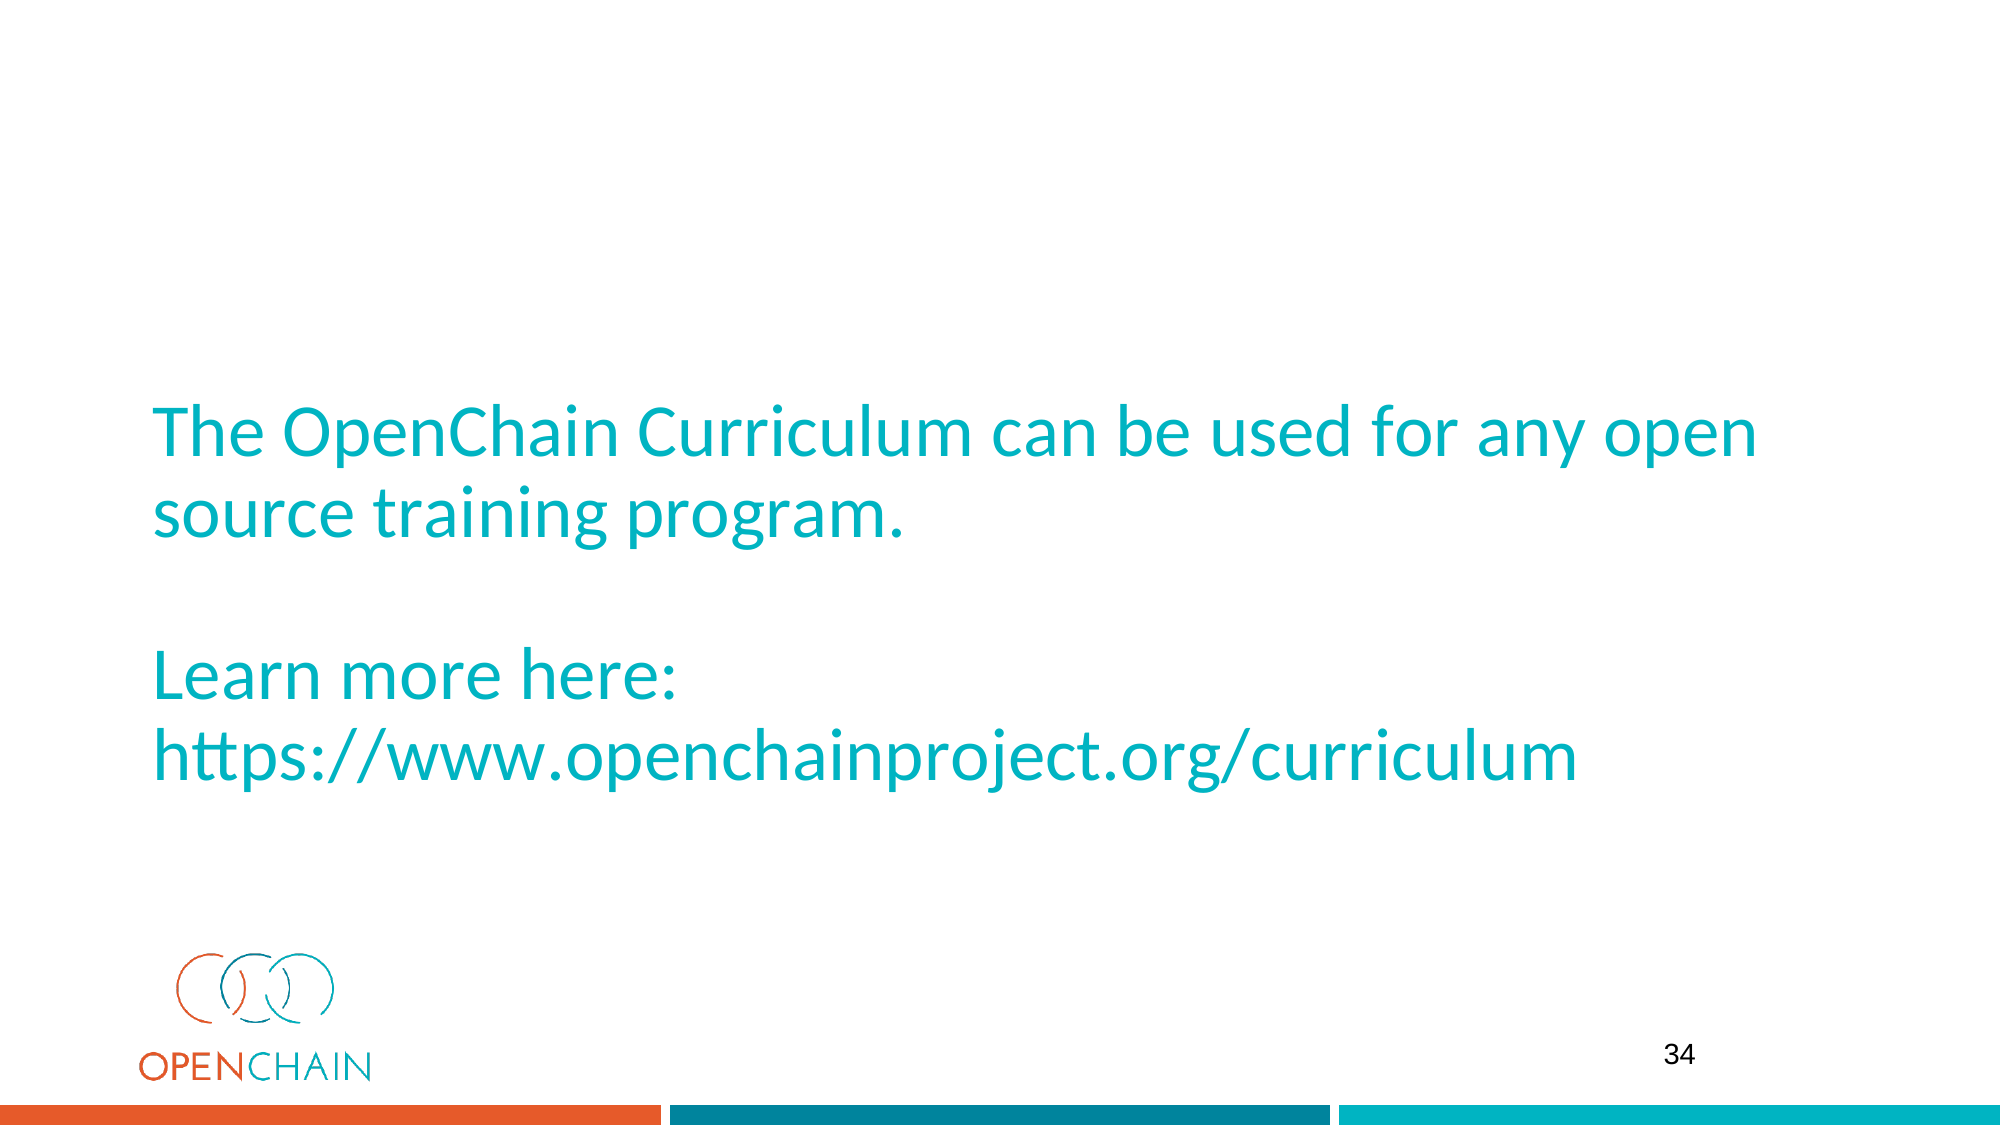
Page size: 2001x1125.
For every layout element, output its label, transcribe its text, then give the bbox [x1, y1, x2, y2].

text_box 34 [1648, 1022, 1863, 1083]
title The OpenChain Curriculum can be used for any open source training program. Learn more here: https://www.openchainproject.org/curriculum [137, 376, 1863, 594]
